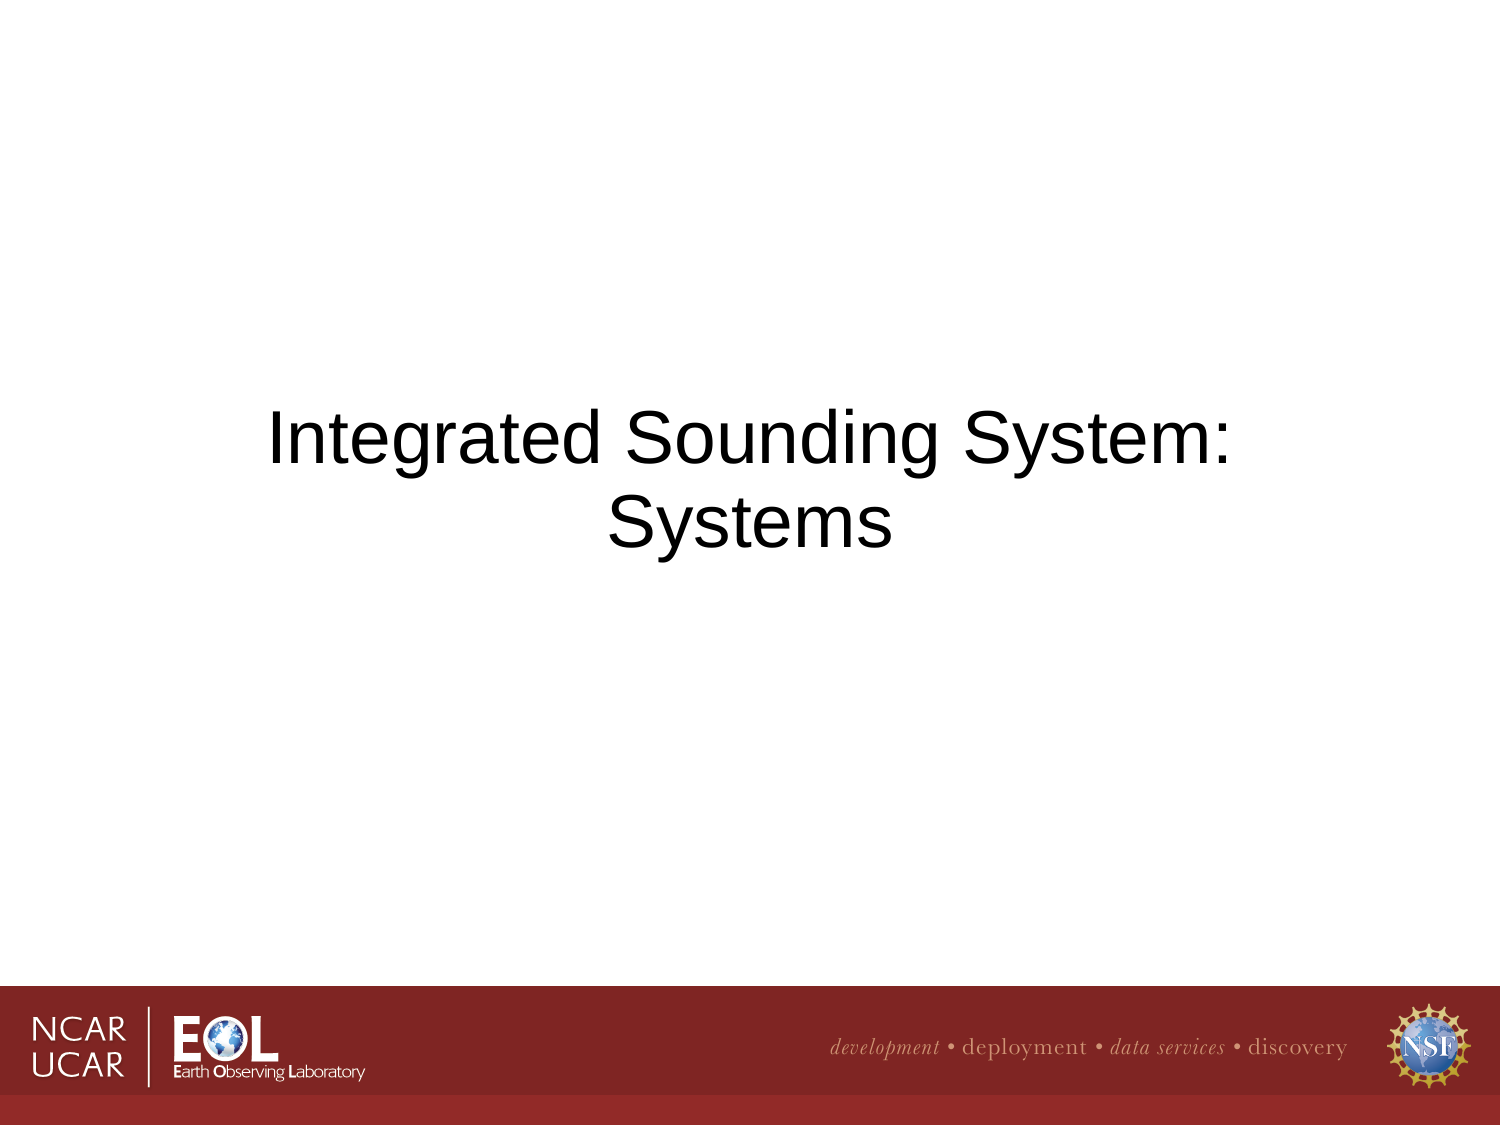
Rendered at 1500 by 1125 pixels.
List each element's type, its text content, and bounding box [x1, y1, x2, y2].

subtitle Integrated Sounding System: Systems [75, 45, 1425, 915]
picture [0, 986, 1500, 1125]
